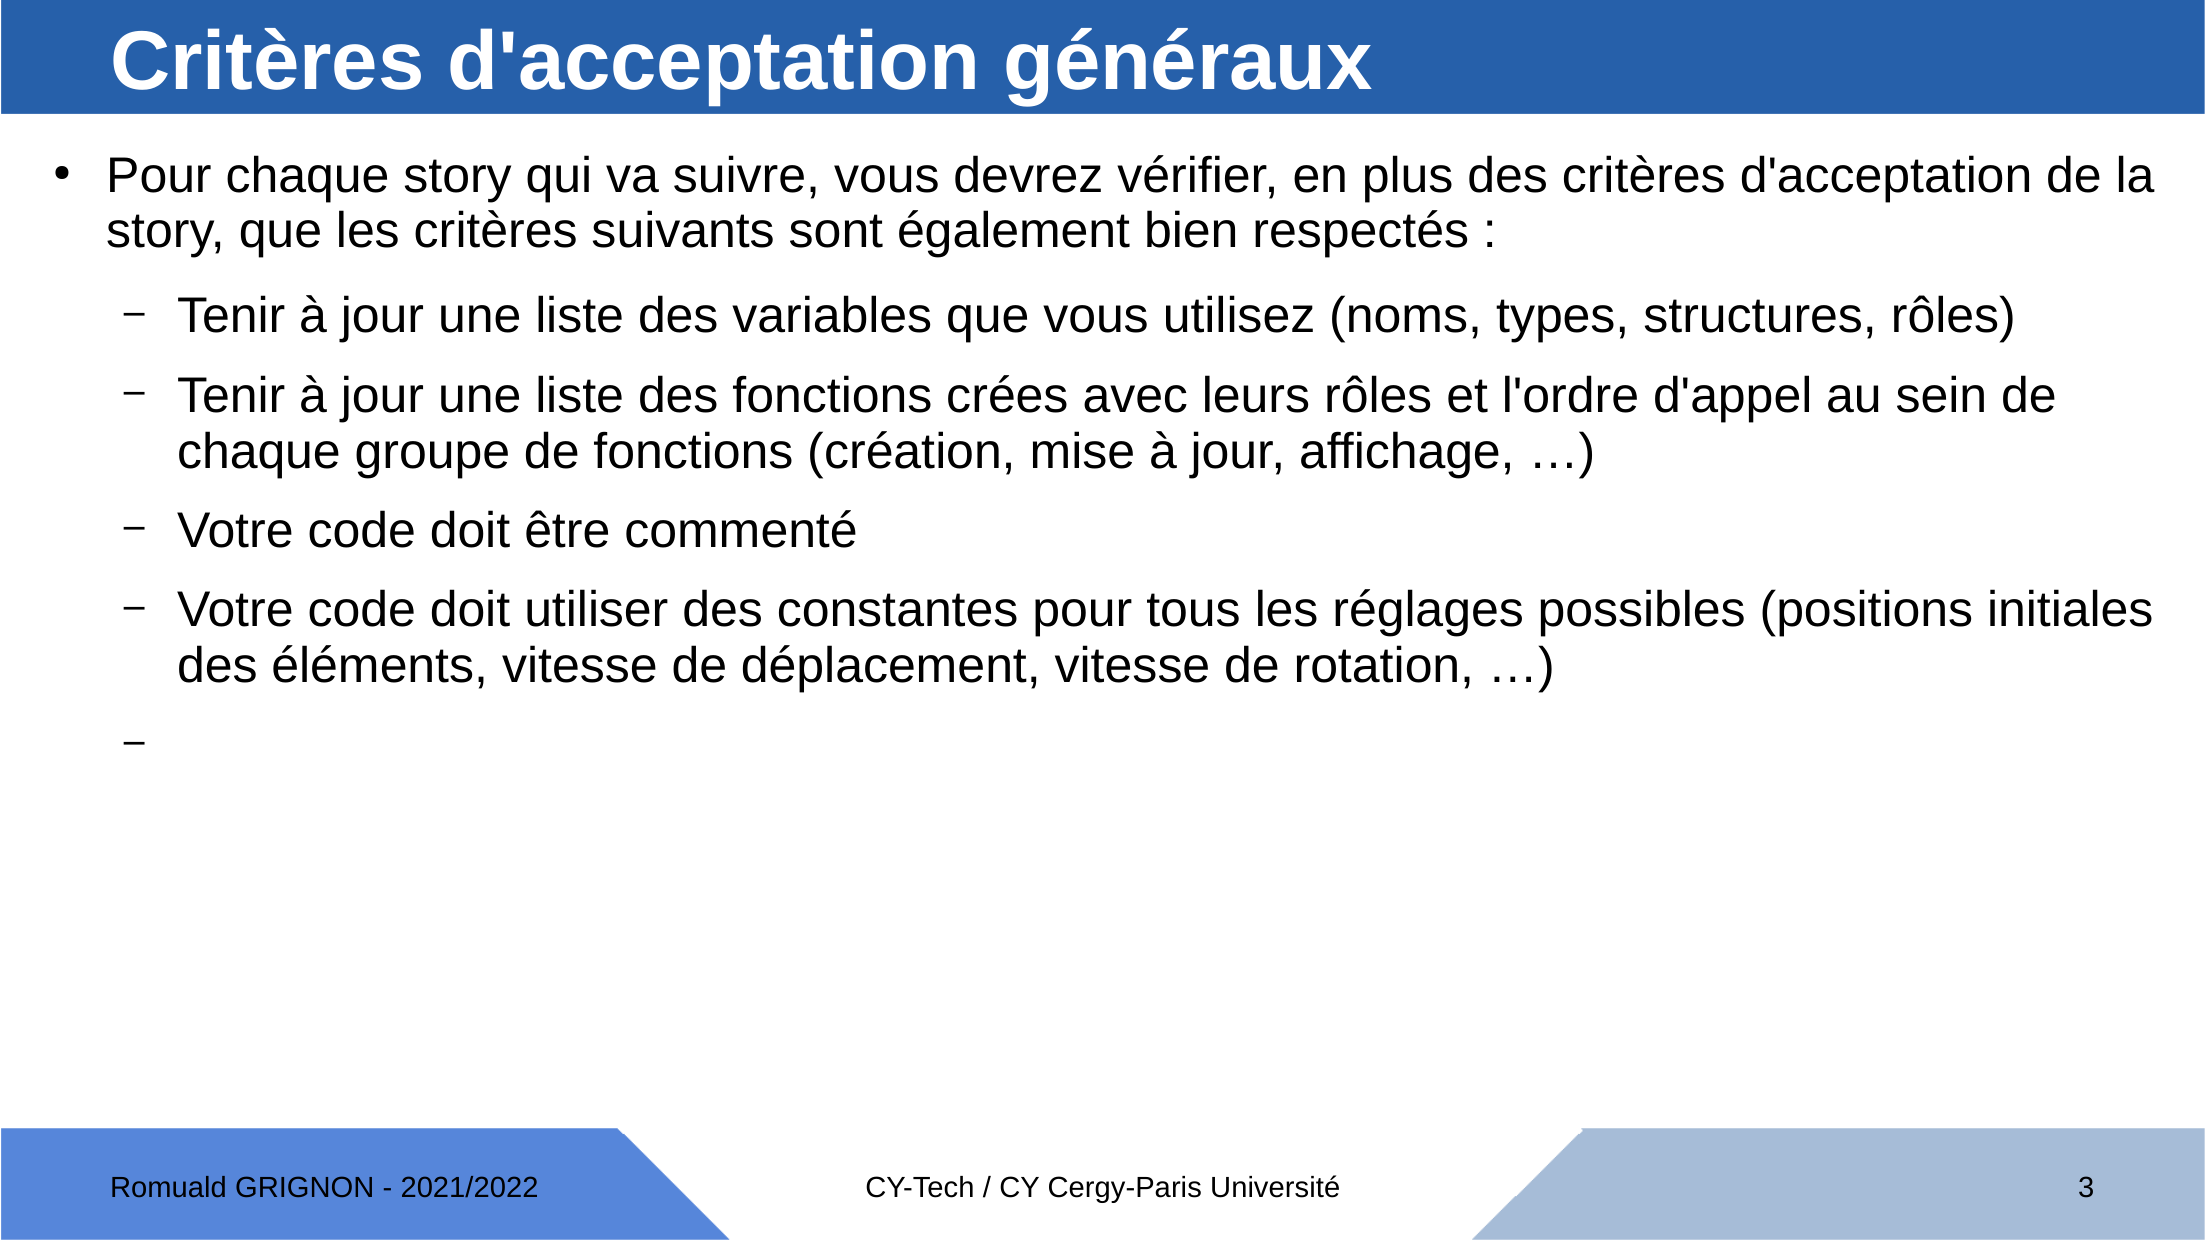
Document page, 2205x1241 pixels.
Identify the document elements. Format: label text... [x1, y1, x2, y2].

list Pour chaque story qui va suivre, vous devrez vérifier, en plus des critères d'acceptation de la story, que les critères suivants sont également bien respectés : Tenir à jour une liste des variables que vous utilisez (noms, types, structures, rôles) Tenir à jour une liste des fonctions crées avec leurs rôles et l'ordre d'appel au sein de chaque groupe de fonctions (création, mise à jour, affichage, …) Votre code doit être commenté Votre code doit utiliser des constantes pour tous les réglages possibles (positions initiales des éléments, vitesse de déplacement, vitesse de rotation, …) [35, 217, 2186, 1087]
picture [0, 0, 2205, 1241]
title Critères d'acceptation généraux [110, 49, 2095, 217]
